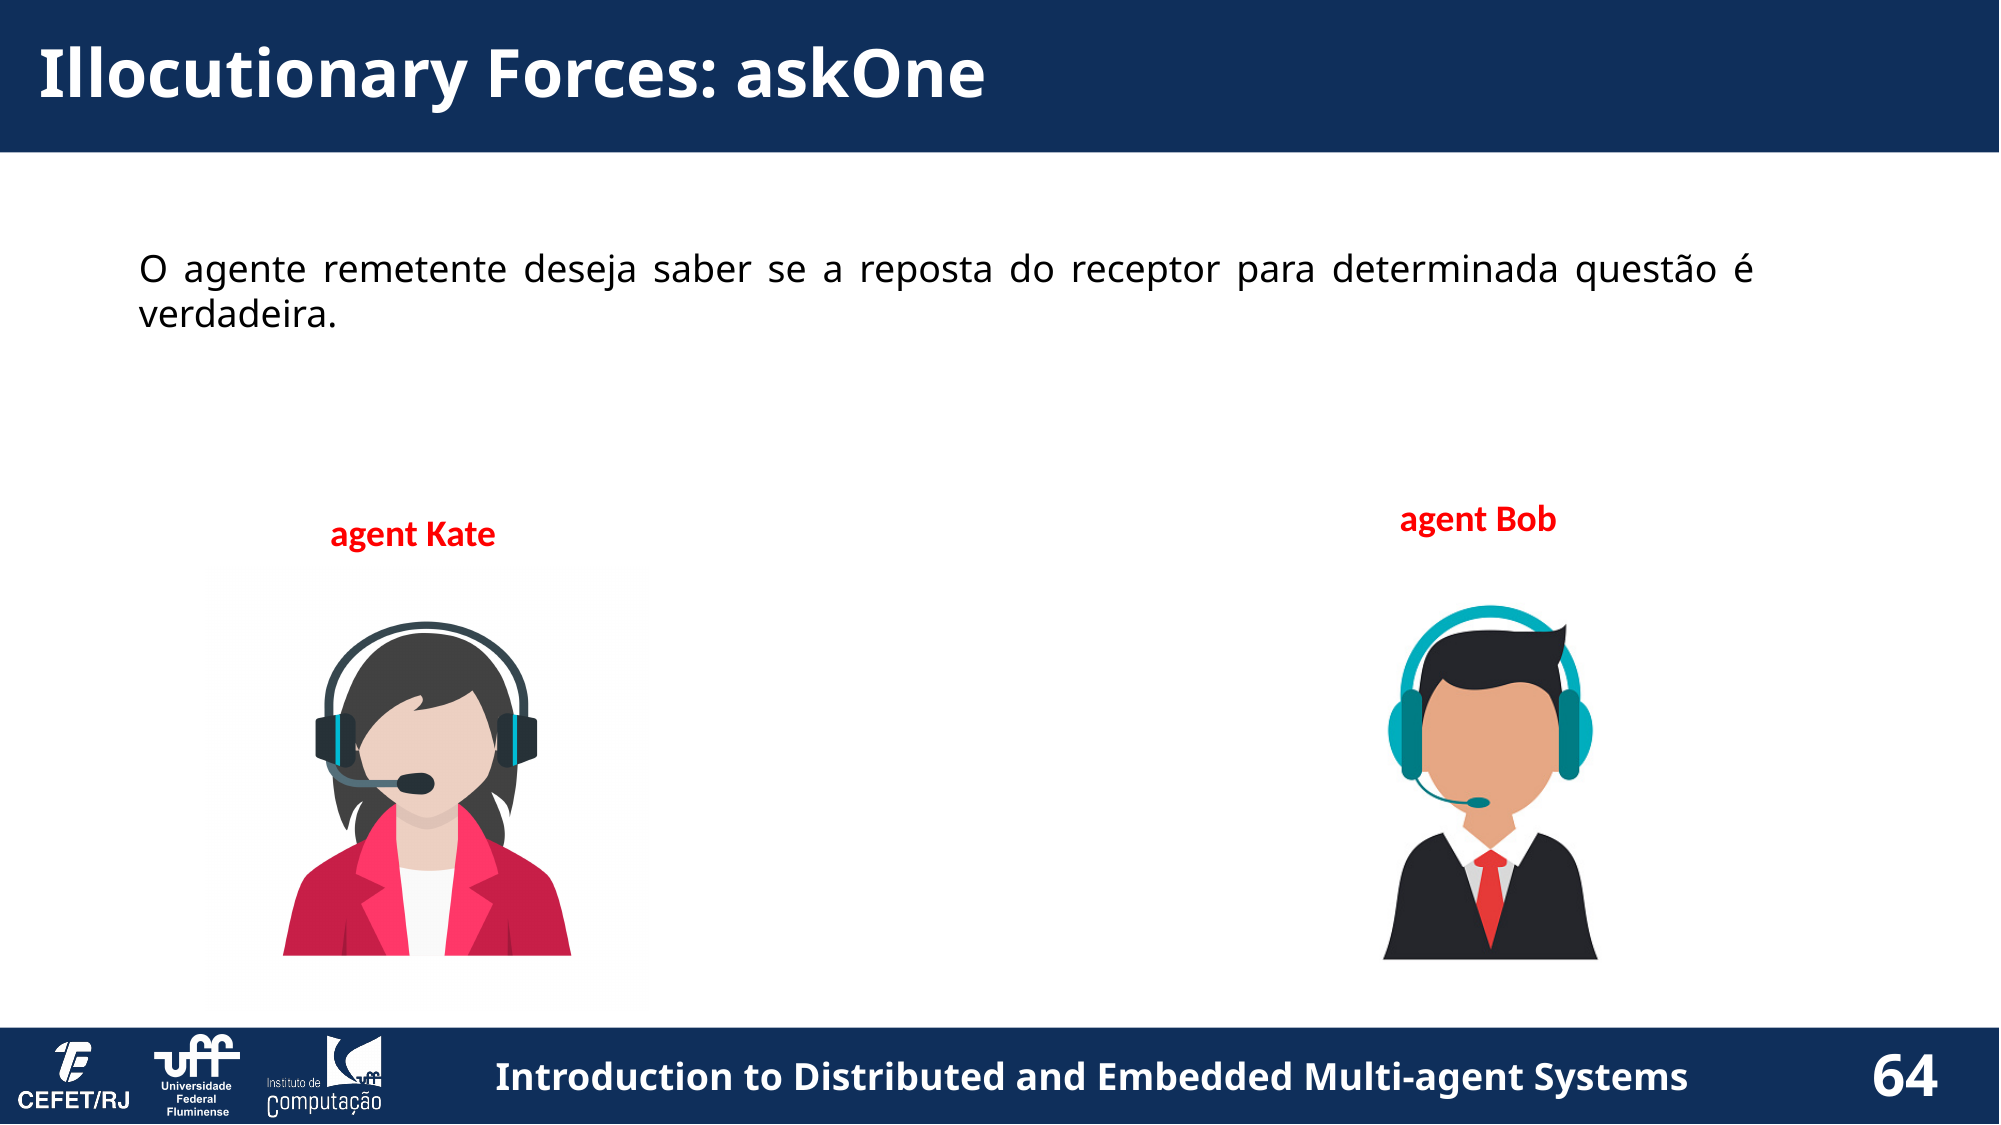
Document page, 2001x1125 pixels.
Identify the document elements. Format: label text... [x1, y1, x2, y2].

text_box agent Bob [1360, 486, 1596, 547]
text_box Illocutionary Forces: askOne [25, 23, 1999, 119]
picture [265, 1033, 383, 1118]
picture [18, 1021, 129, 1125]
picture [1268, 560, 1713, 1005]
picture [153, 1033, 241, 1121]
text_box O agente remetente deseja saber se a reposta do receptor para determinada questão é verdadeira. [123, 237, 1771, 343]
text_box agent Kate [295, 501, 531, 562]
picture [205, 566, 649, 1011]
